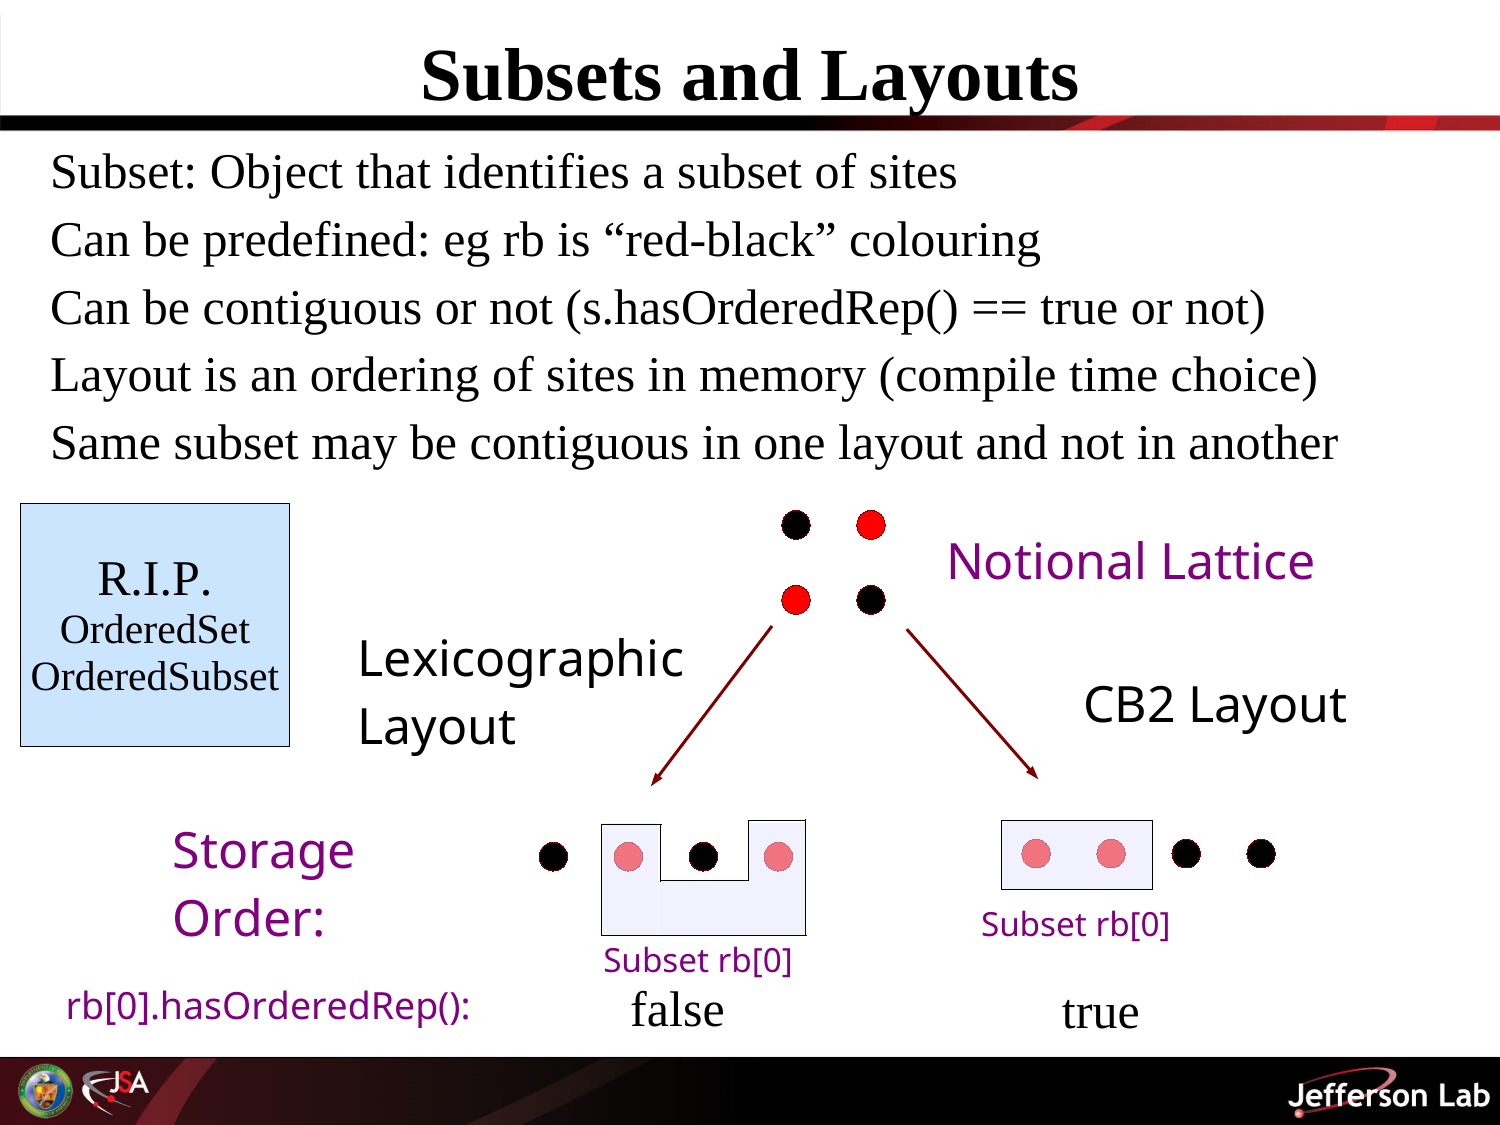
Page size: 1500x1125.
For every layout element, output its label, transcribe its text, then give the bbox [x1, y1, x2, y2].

text_box [781, 510, 811, 540]
picture [0, 0, 1500, 1125]
text_box Subset rb[0] [966, 893, 1257, 955]
title Subsets and Layouts [112, 7, 1388, 143]
text_box false [615, 974, 744, 1045]
text_box true [1047, 976, 1167, 1047]
text_box [856, 585, 886, 615]
text_box [454, 991, 905, 1062]
text_box [1001, 820, 1153, 890]
text_box R.I.P. OrderedSet OrderedSubset [20, 503, 290, 747]
text_box [689, 842, 718, 872]
text_box [781, 585, 811, 615]
text_box Lexicographic Layout [341, 613, 697, 771]
text_box [1171, 839, 1201, 868]
list Subset: Object that identifies a subset of sites Can be predefined: eg rb is “red-black” colouring Can be contiguous or not (s.hasOrderedRep() == true or not) Layout is an ordering of sites in memory (compile time choice) Same subset may be contiguous in one layout and not in another [49, 144, 1451, 640]
text_box Storage Order: [157, 807, 465, 962]
text_box Subset rb[0] [588, 929, 859, 991]
text_box [856, 510, 886, 540]
text_box rb[0].hasOrderedRep(): [50, 971, 508, 1040]
text_box [539, 842, 568, 872]
text_box Notional Lattice [931, 518, 1344, 603]
text_box [1246, 839, 1276, 868]
text_box CB2 Layout [1067, 659, 1362, 748]
text_box [602, 822, 805, 929]
